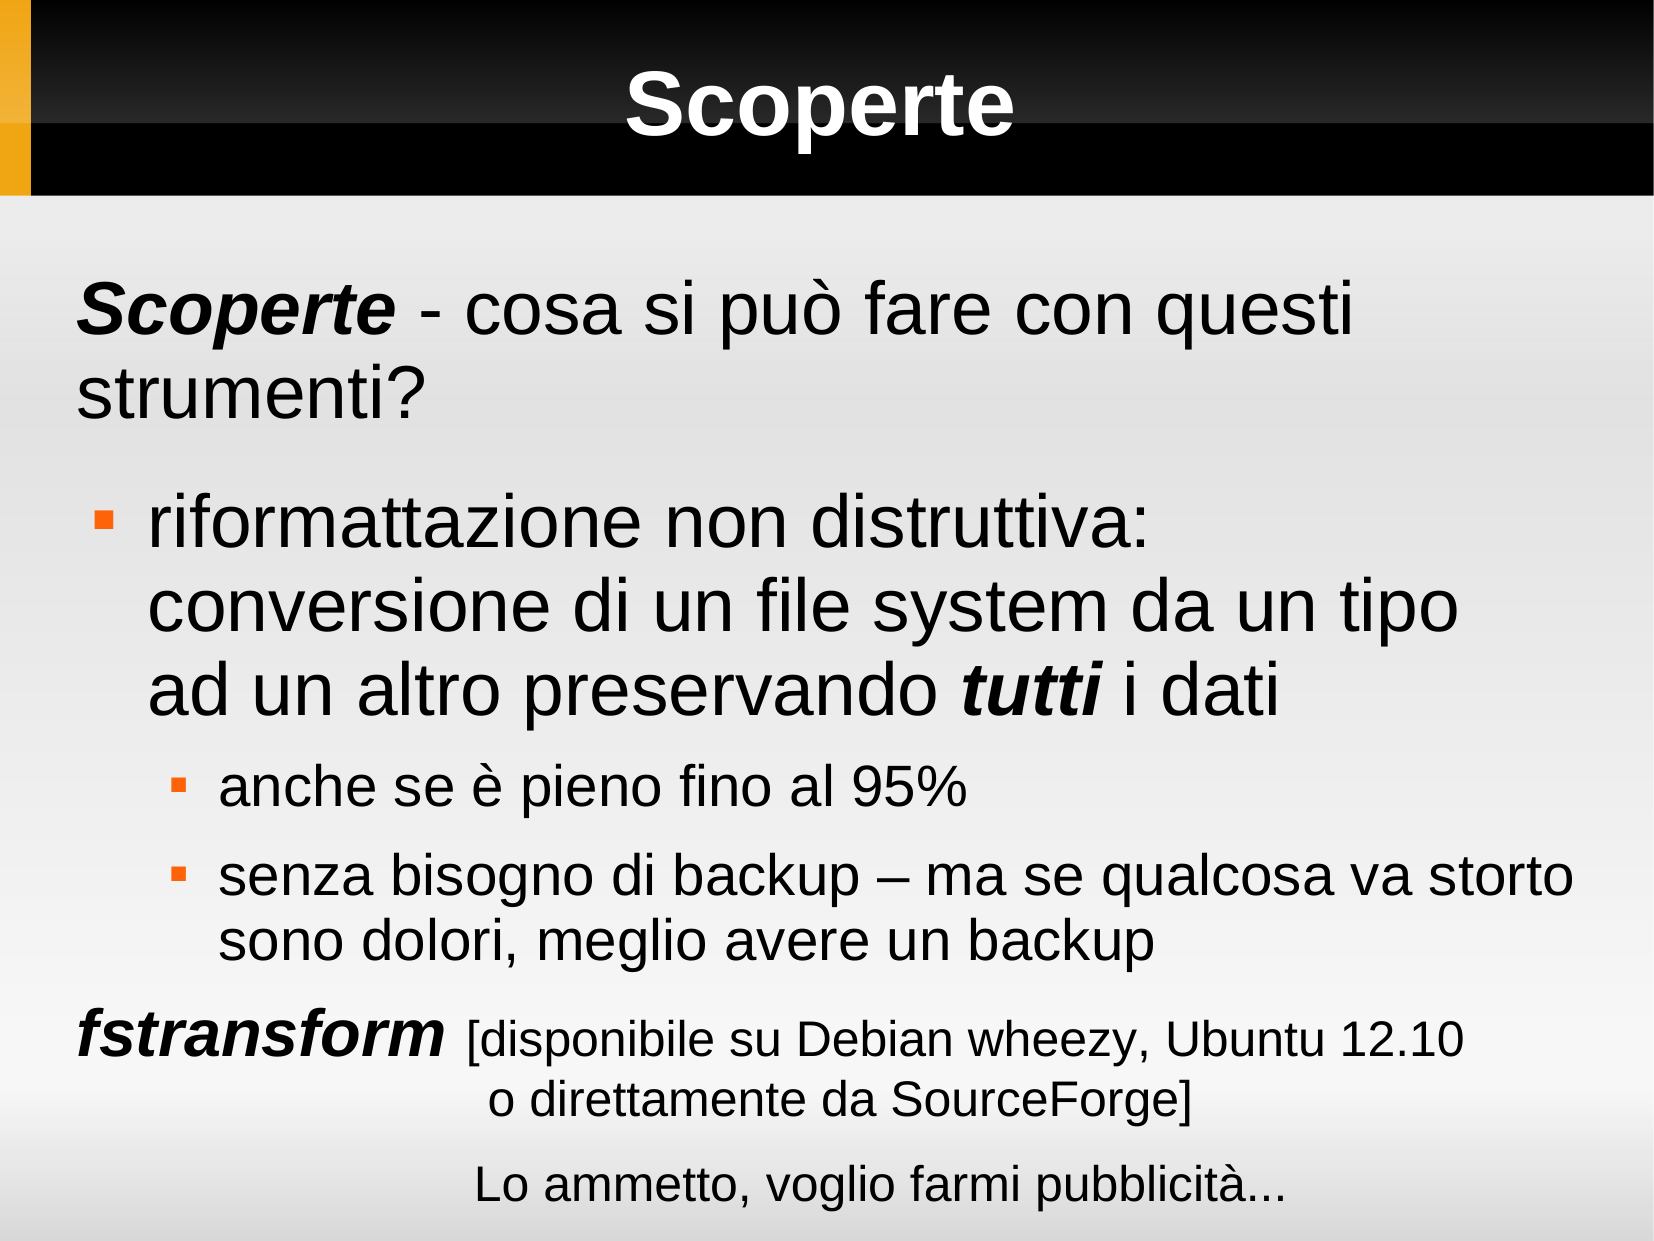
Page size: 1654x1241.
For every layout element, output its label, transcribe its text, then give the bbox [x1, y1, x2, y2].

list Scoperte - cosa si può fare con questi strumenti? riformattazione non distruttiva: conversione di un file system da un tipo ad un altro preservando tutti i dati anche se è pieno fino al 95% senza bisogno di backup – ma se qualcosa va storto sono dolori, meglio avere un backup fstransform [disponibile su Debian wheezy, Ubuntu 12.10 o direttamente da SourceForge] Lo ammetto, voglio farmi pubblicità... [76, 266, 1607, 1213]
picture [0, 0, 1654, 1241]
title Scoperte [76, 0, 1565, 208]
